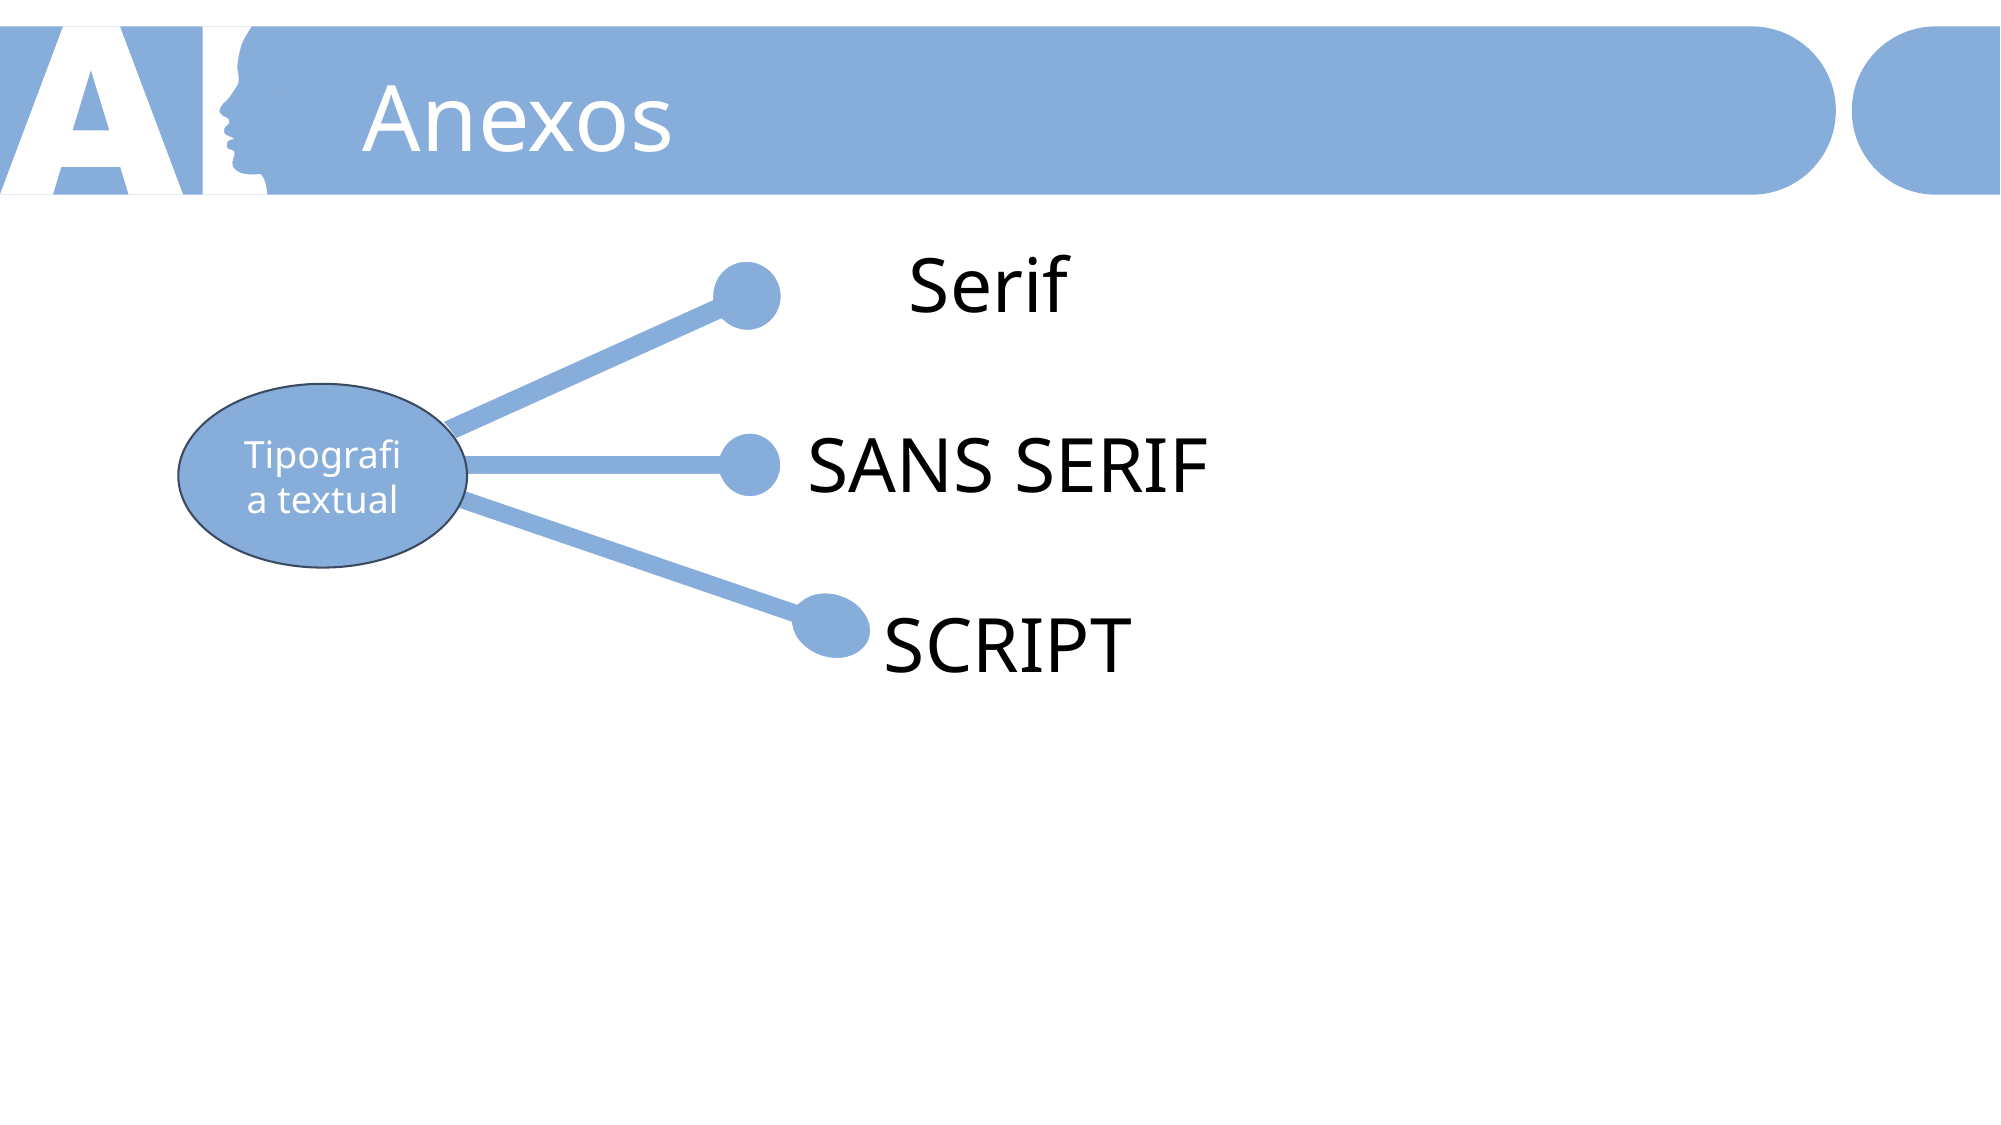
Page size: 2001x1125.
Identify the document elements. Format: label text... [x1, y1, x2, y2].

text_box [462, 428, 786, 502]
text_box Tipografia textual [178, 383, 468, 568]
text_box [437, 256, 786, 443]
list Anexos [347, 55, 1952, 175]
text_box [366, 387, 416, 405]
text_box [456, 486, 876, 664]
text_box Serif SANS SERIF SCRIPT [146, 229, 1851, 965]
